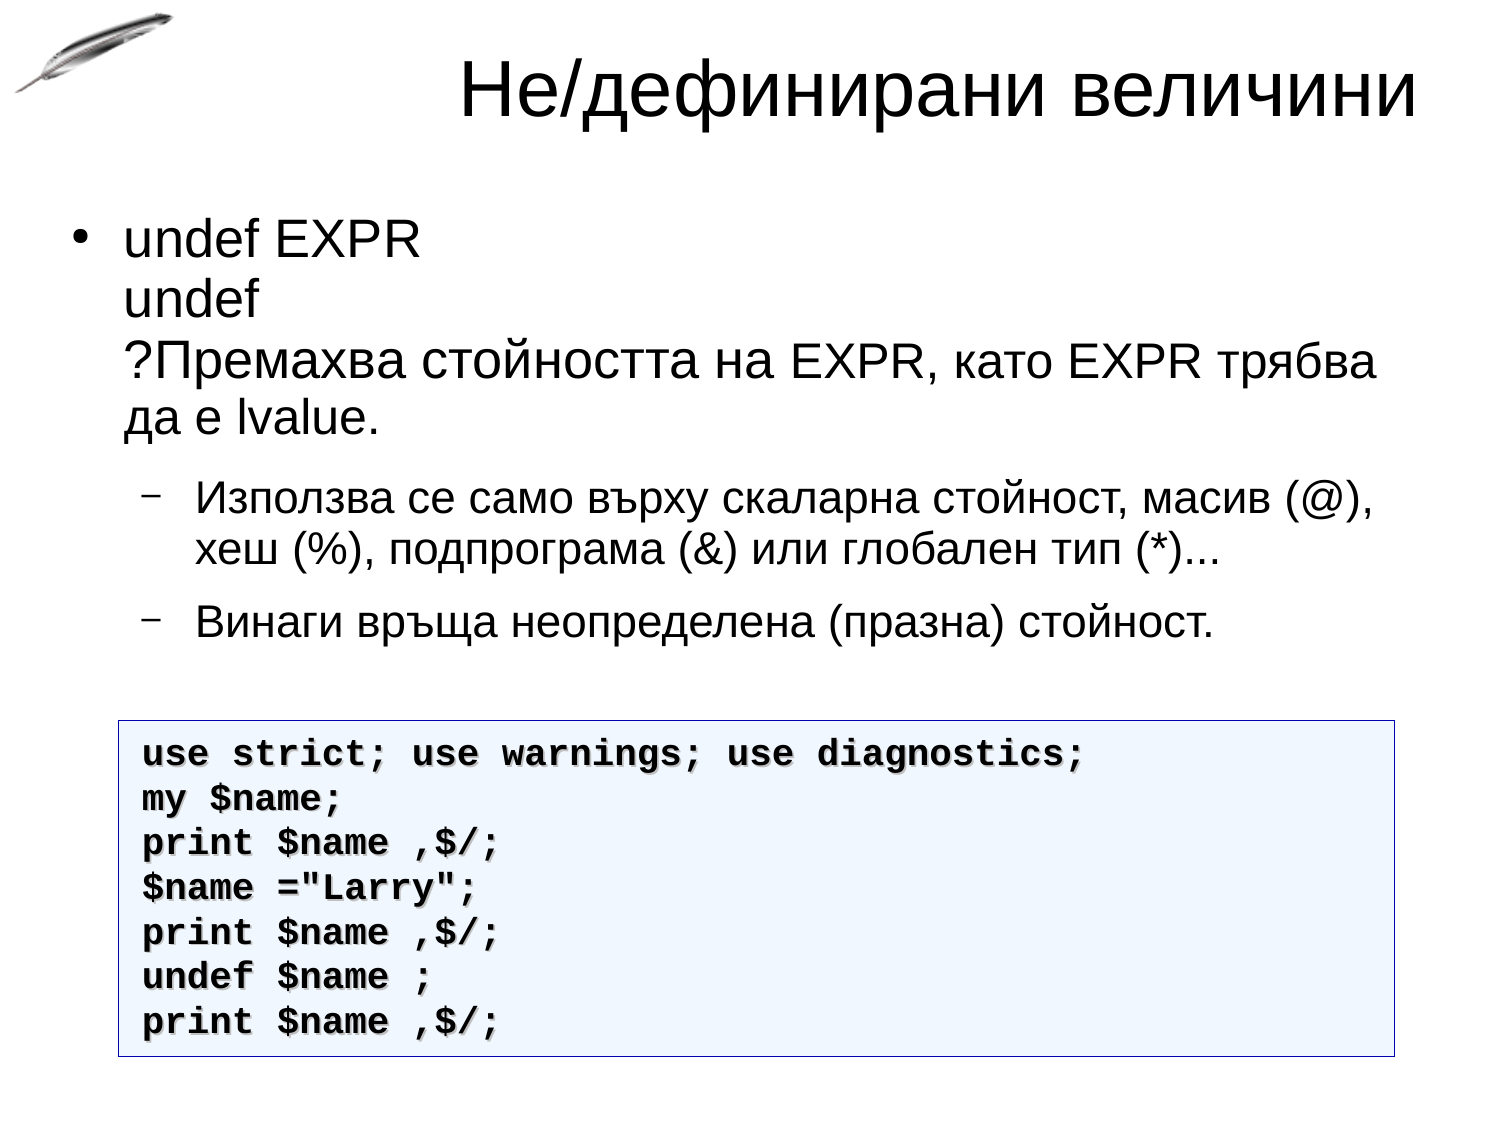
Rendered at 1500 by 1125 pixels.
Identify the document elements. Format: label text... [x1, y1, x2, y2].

list undef EXPR undef ?Премахва стойността на EXPR, като EXPR трябва да е lvalue. Използва се само върху скаларна стойност, масив (@), хеш (%), подпрограма (&) или глобален тип (*)... Винаги връща неопределена (празна) стойност. [53, 207, 1447, 1084]
title Не/дефинирани величини [419, 0, 1459, 179]
picture [11, 11, 179, 95]
text_box use strict; use warnings; use diagnostics; my $name; print $name ,$/; $name ="Larry"; print $name ,$/; undef $name ; print $name ,$/; [118, 720, 1394, 1057]
